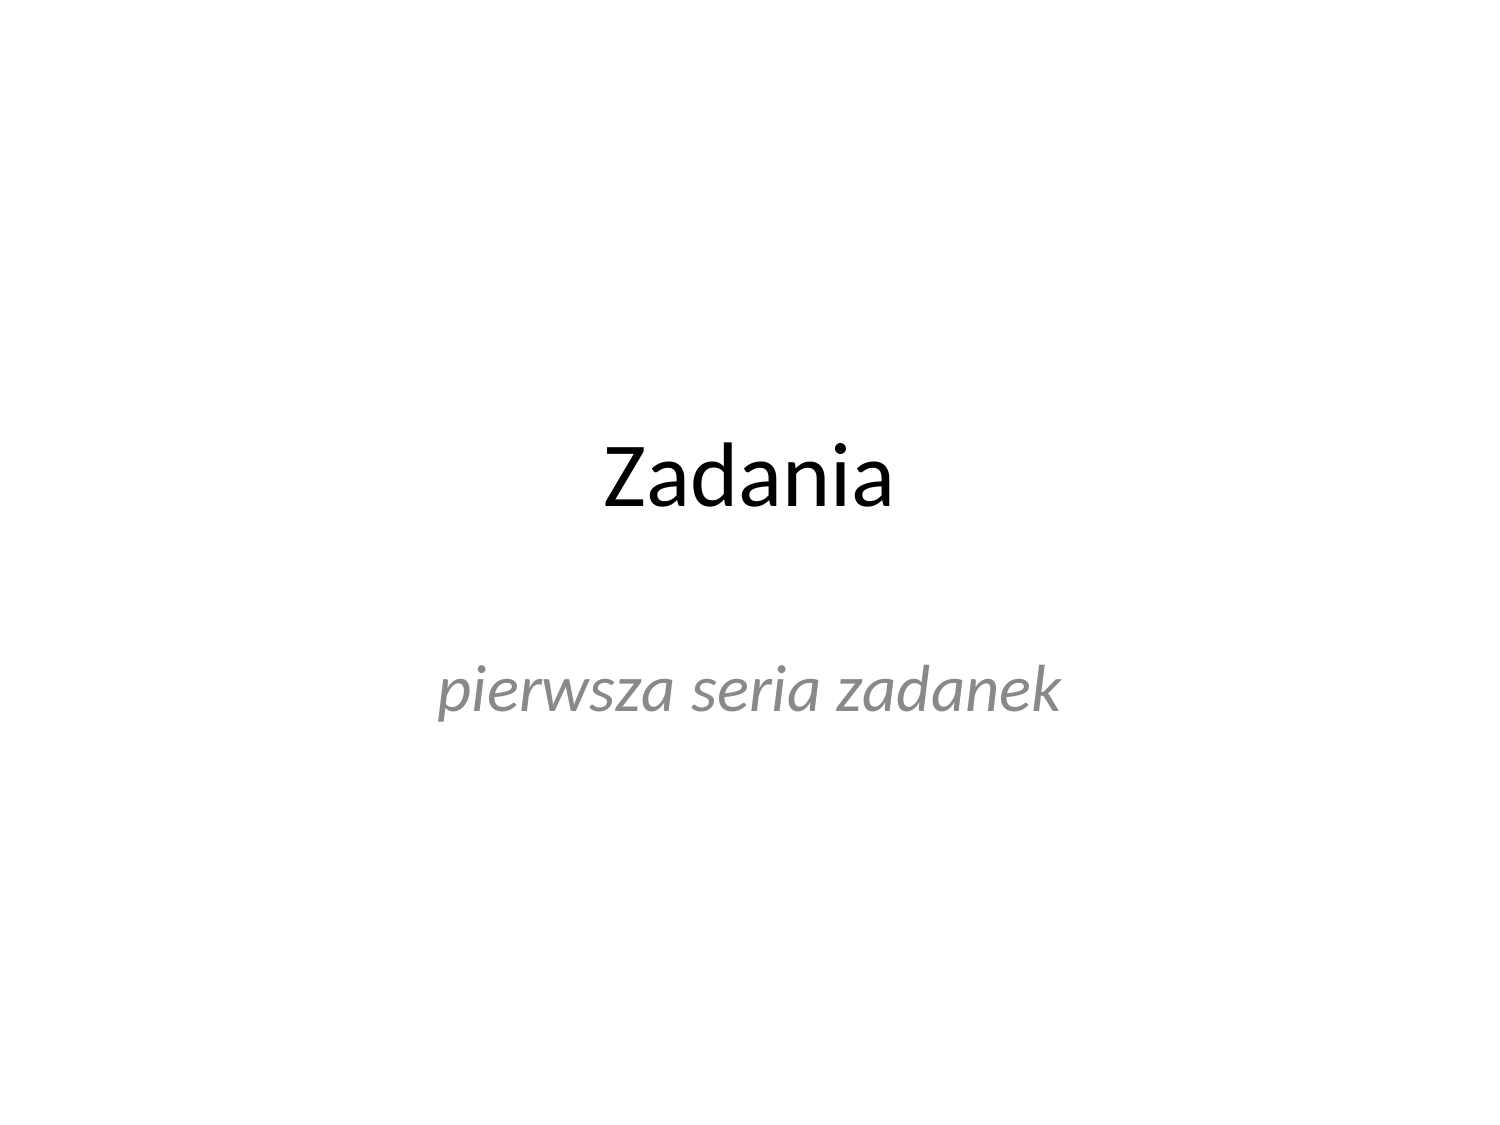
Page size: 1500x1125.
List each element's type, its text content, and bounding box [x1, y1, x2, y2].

subtitle pierwsza seria zadanek [225, 637, 1276, 925]
title Zadania [112, 349, 1388, 591]
